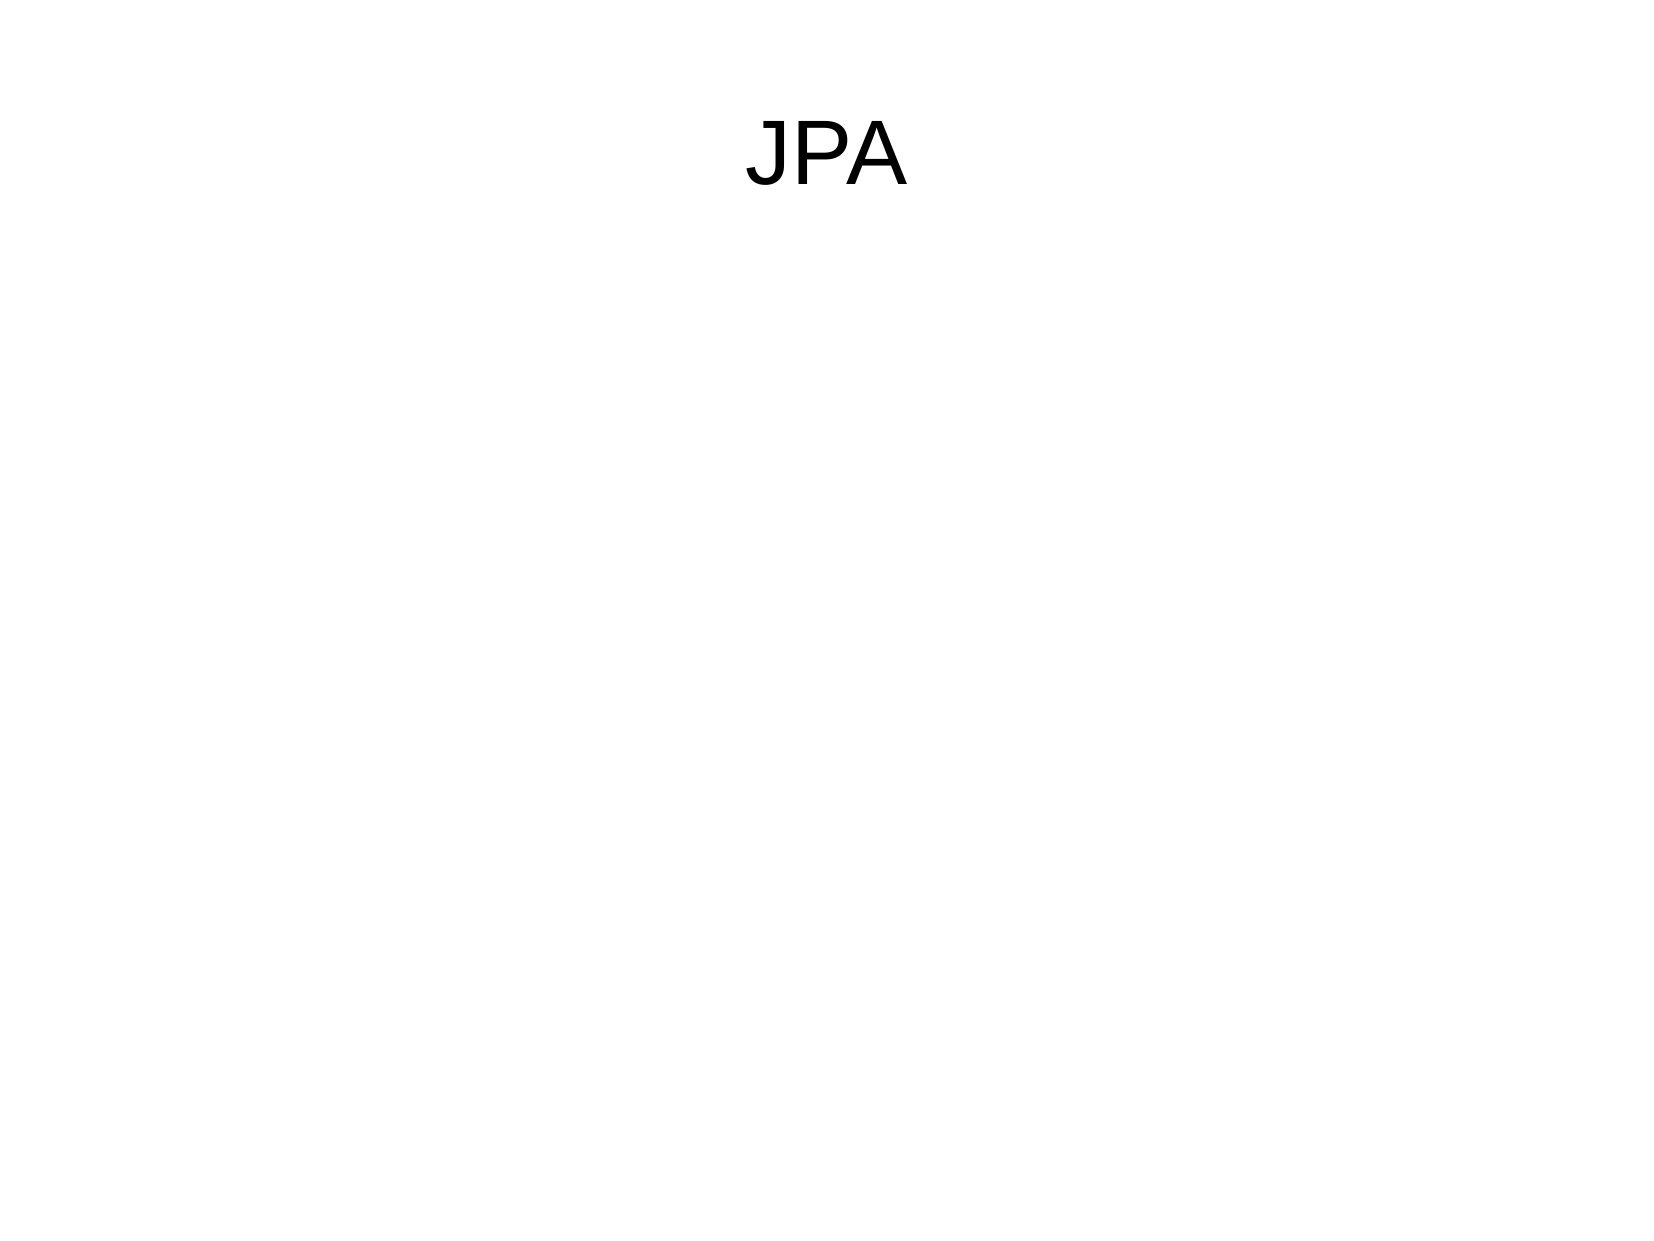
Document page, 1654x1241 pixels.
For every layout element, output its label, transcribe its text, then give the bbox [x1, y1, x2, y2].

title JPA [82, 49, 1571, 257]
